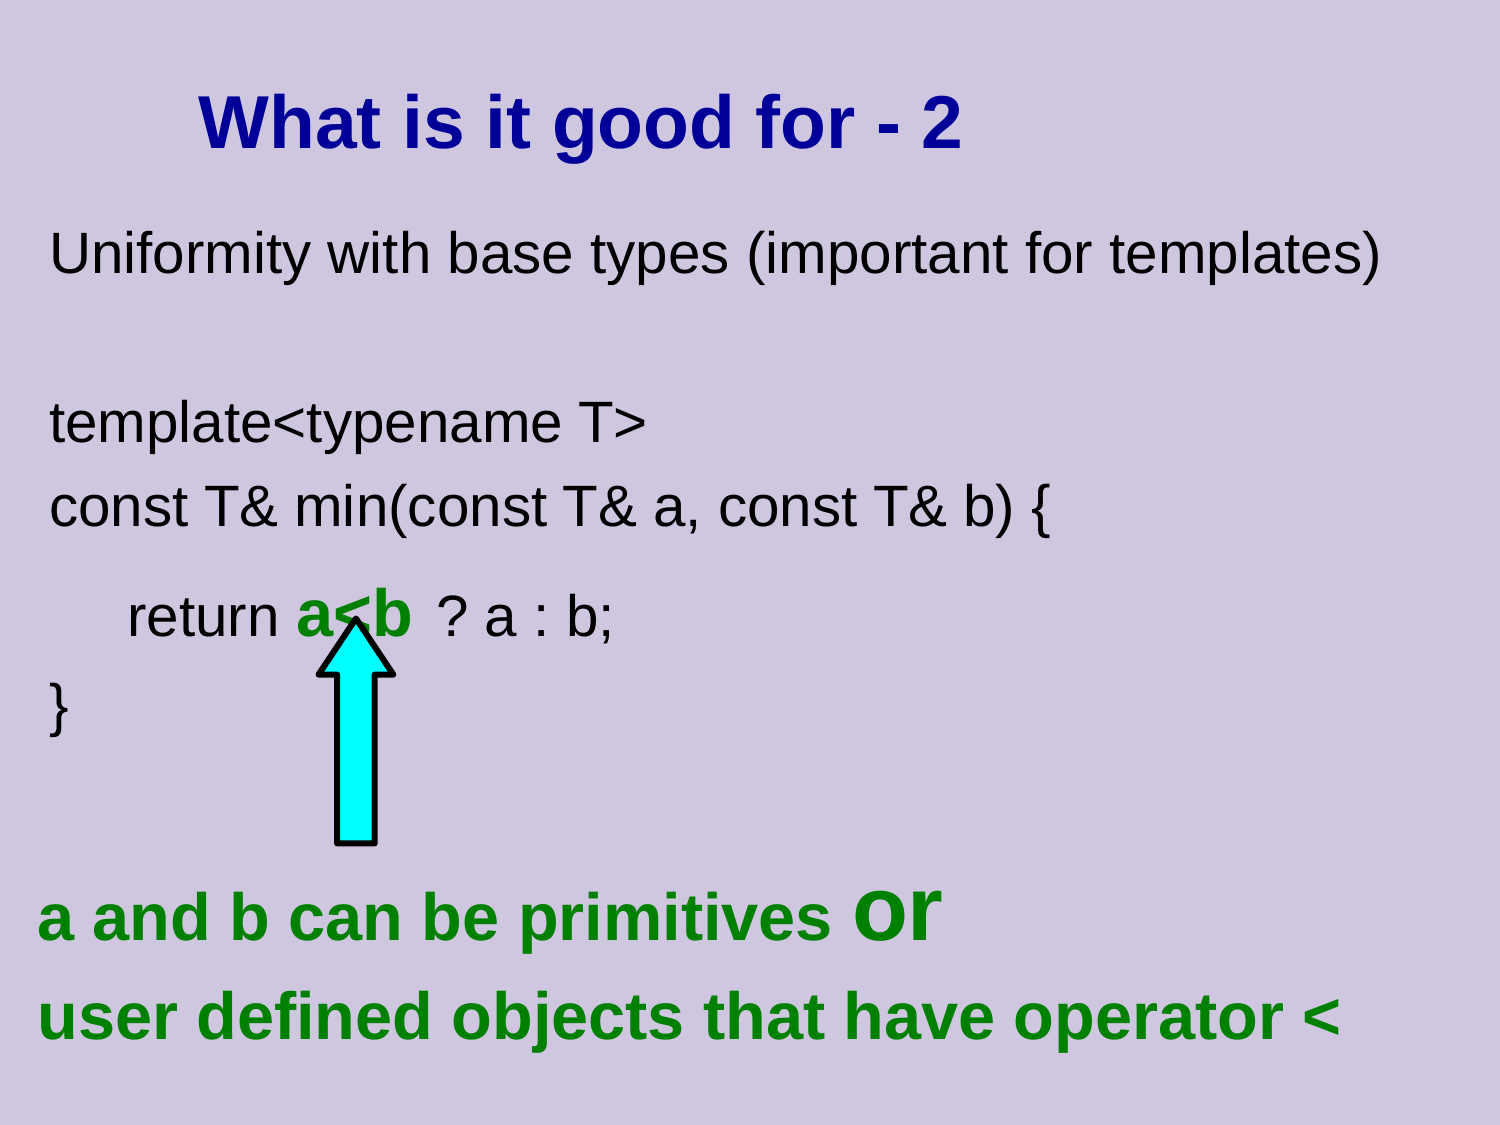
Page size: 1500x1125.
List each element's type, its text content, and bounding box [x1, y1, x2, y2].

list Uniformity with base types (important for templates) template<typename T> const T& min(const T& a, const T& b) { return a<b ? a : b; } [49, 215, 1468, 1076]
title What is it good for - 2 [198, 24, 1468, 213]
list a and b can be primitives or user defined objects that have operator < [37, 848, 1350, 1125]
text_box [318, 618, 394, 844]
